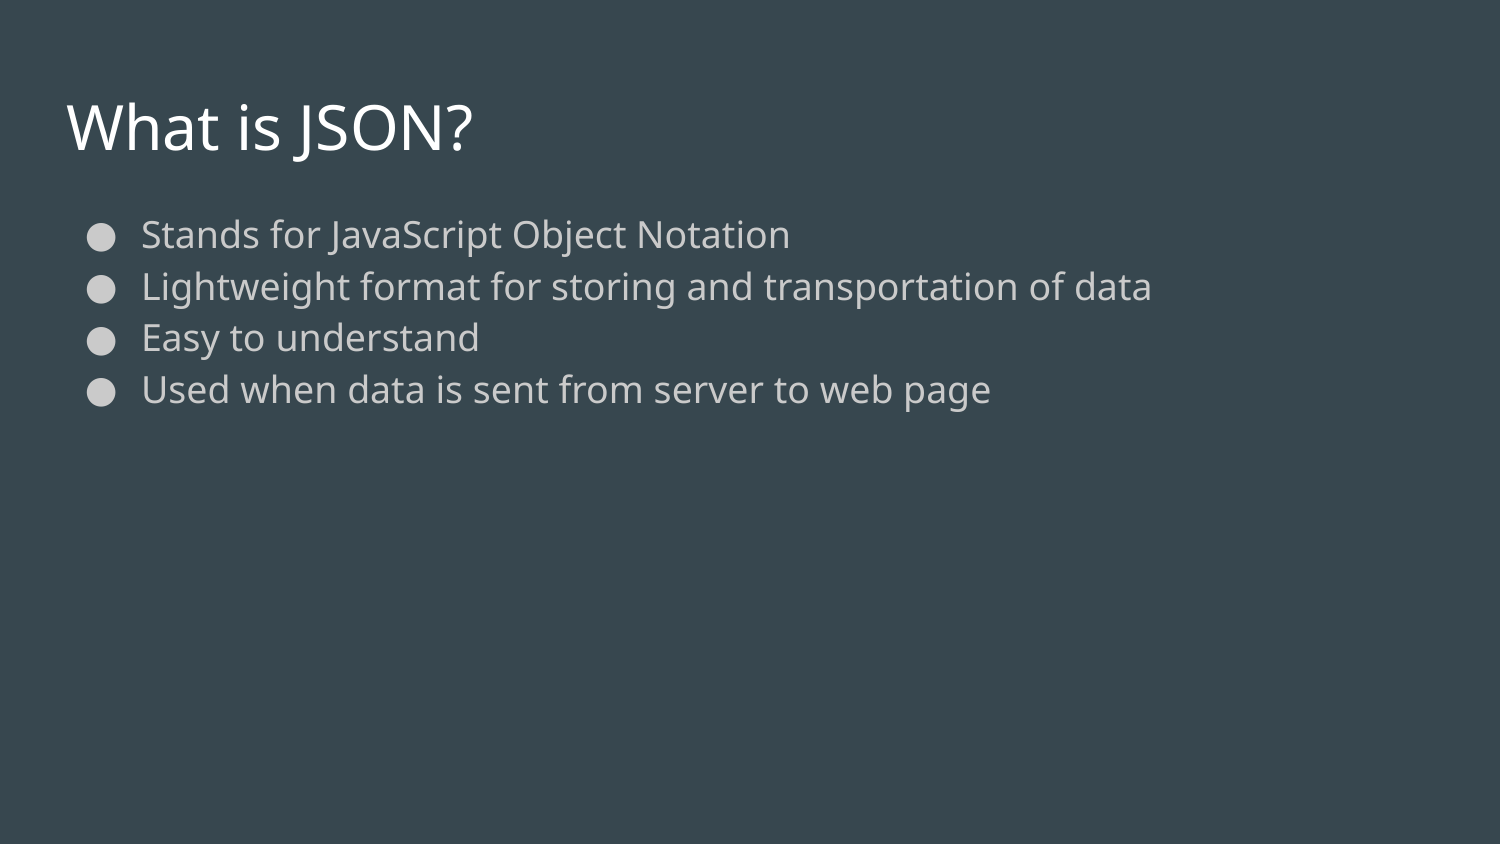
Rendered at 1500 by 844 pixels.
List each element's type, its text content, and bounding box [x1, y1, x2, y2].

title What is JSON? [51, 72, 1449, 167]
list Stands for JavaScript Object Notation Lightweight format for storing and transportation of data Easy to understand Used when data is sent from server to web page [51, 189, 1449, 750]
